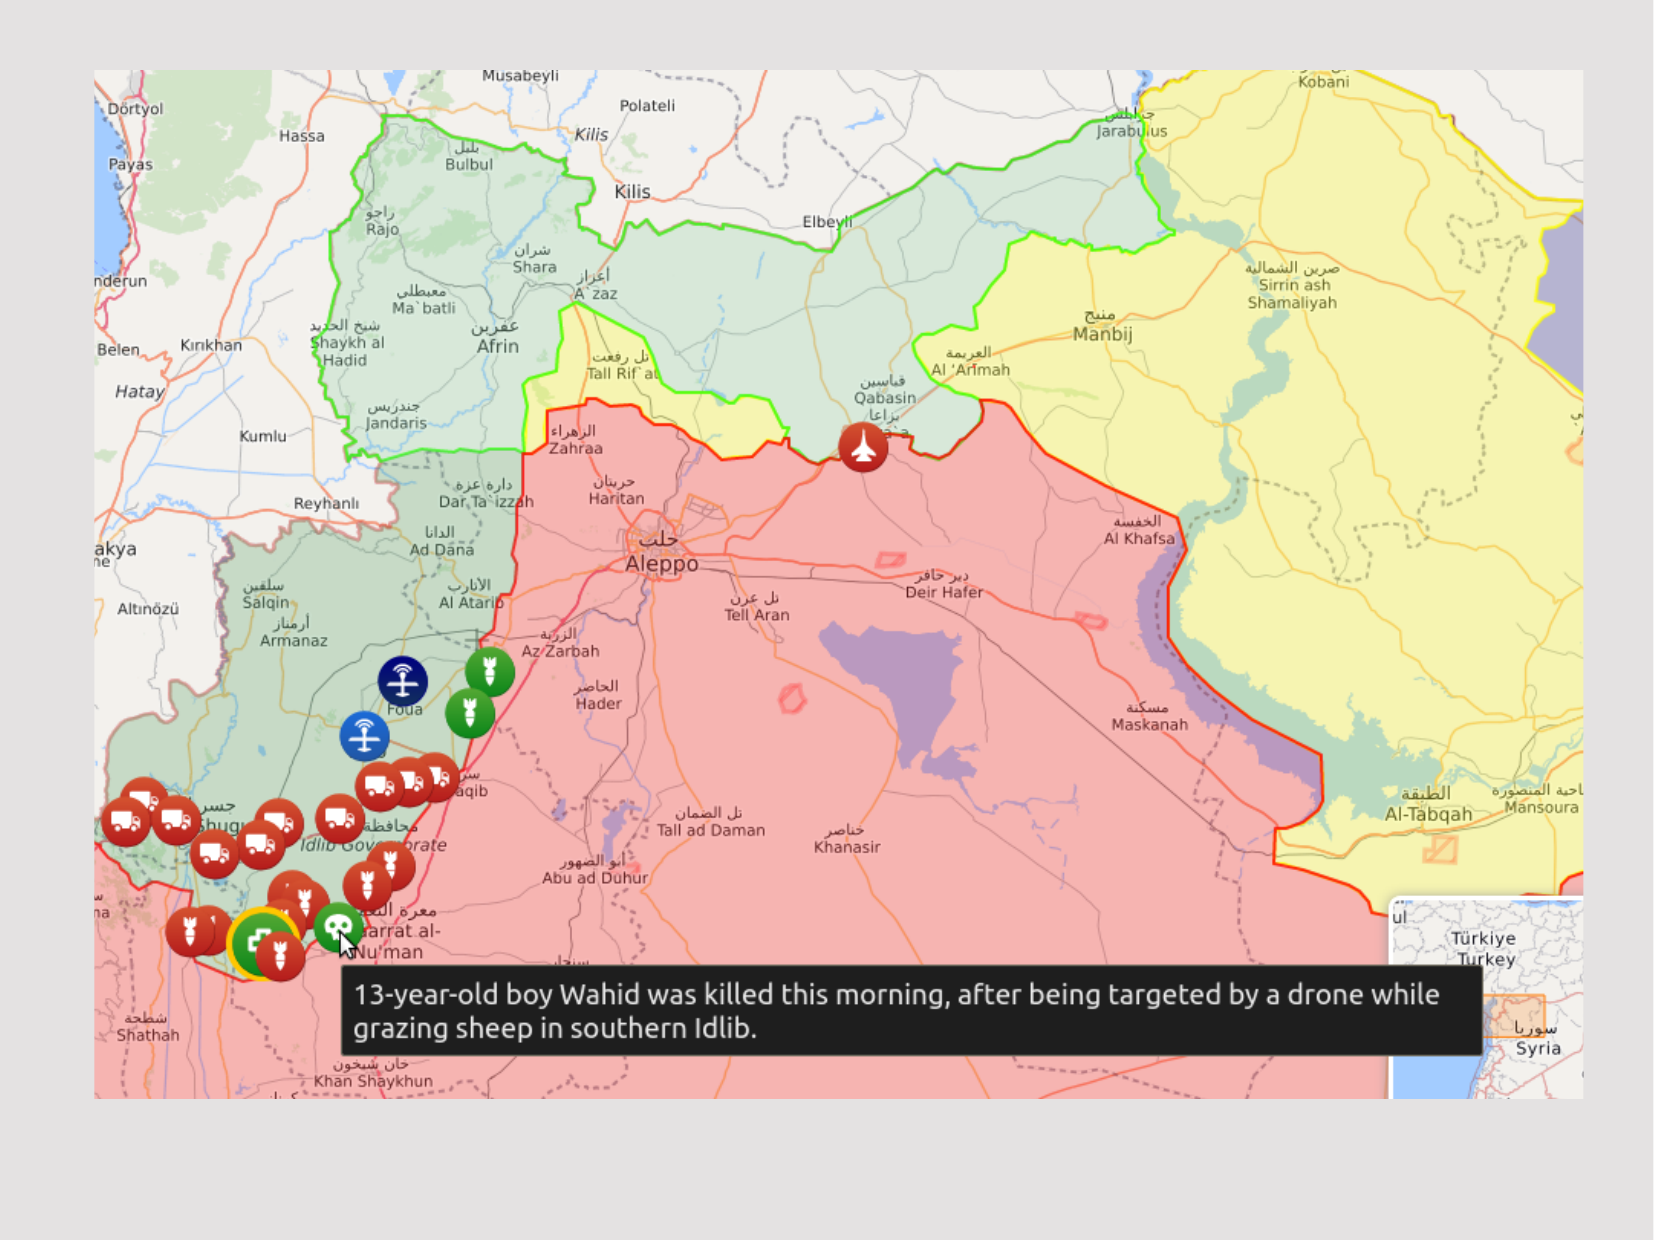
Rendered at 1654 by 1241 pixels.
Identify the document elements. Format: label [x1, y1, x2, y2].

picture [94, 70, 1584, 1099]
